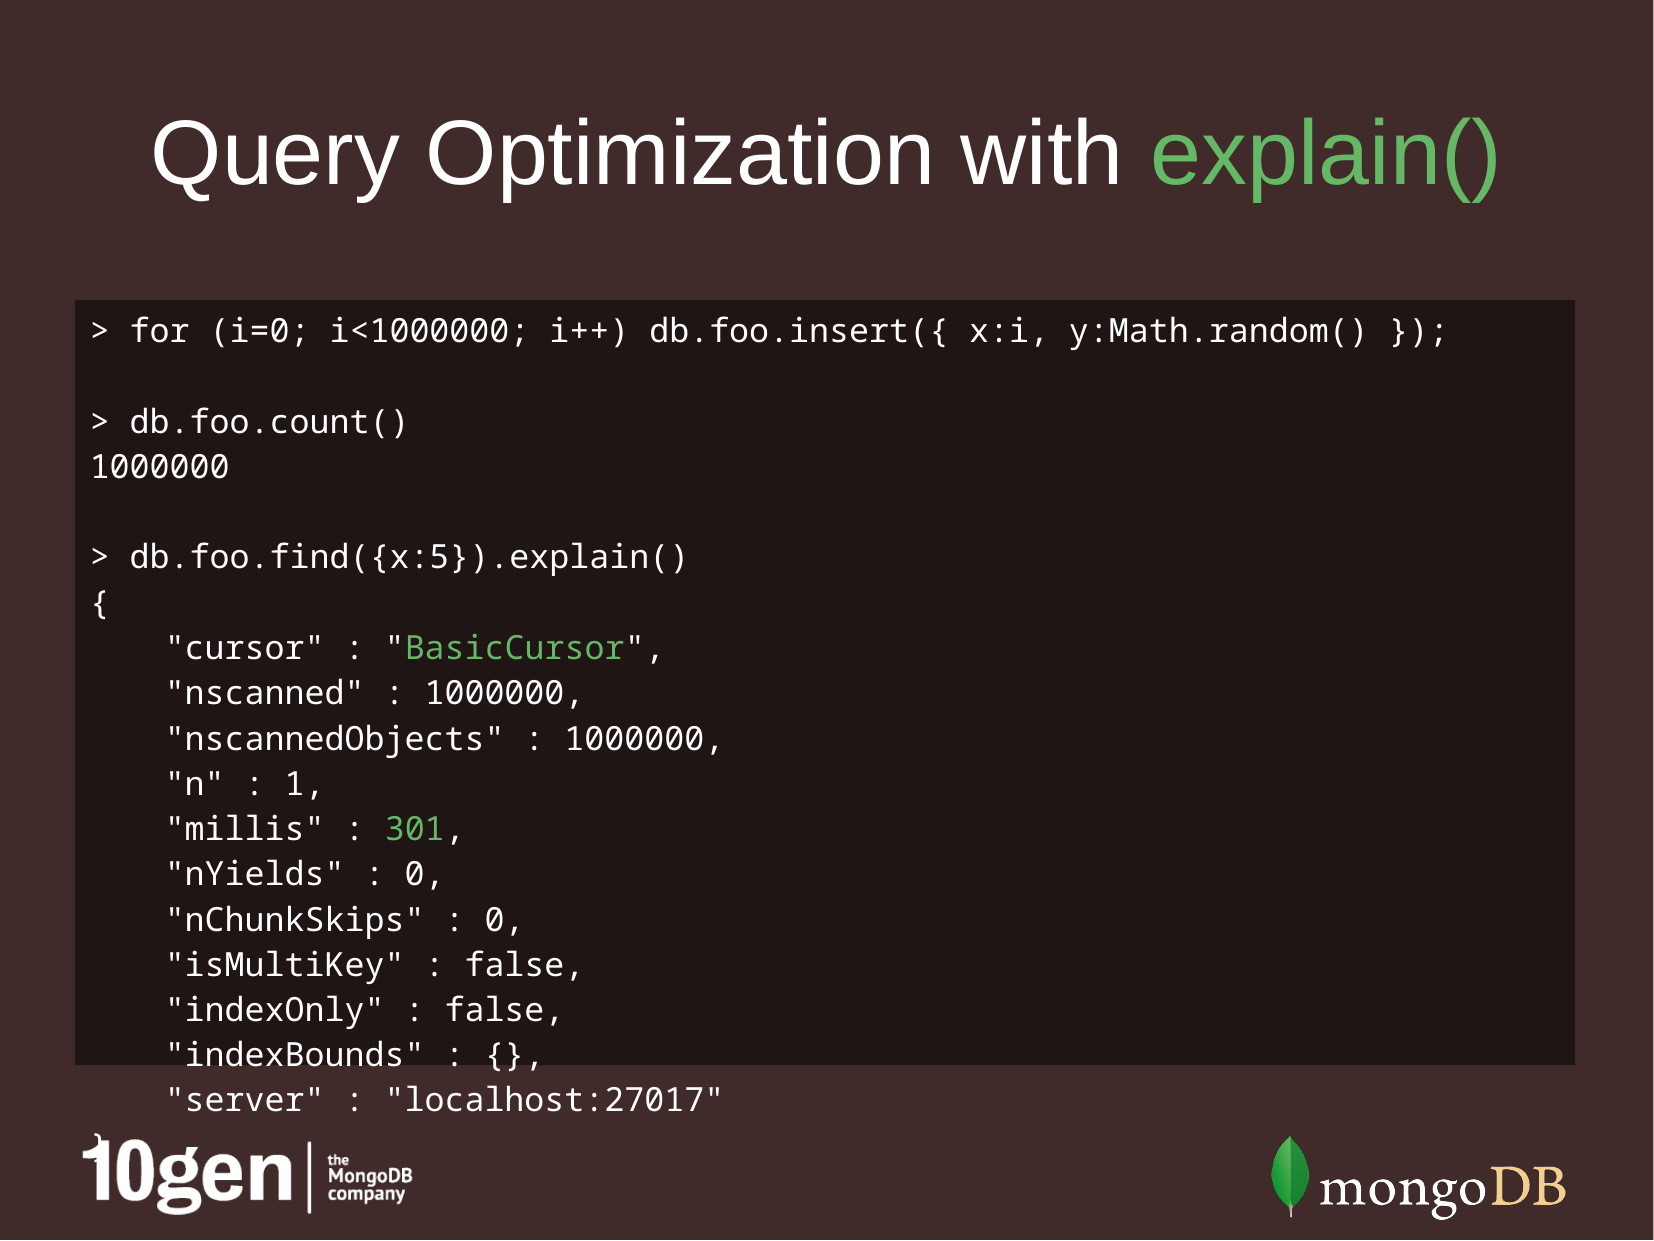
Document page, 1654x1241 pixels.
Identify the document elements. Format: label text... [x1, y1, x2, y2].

text_box > for (i=0; i<1000000; i++) db.foo.insert({ x:i, y:Math.random() }); > db.foo.count() 1000000 > db.foo.find({x:5}).explain() { "cursor" : "BasicCursor", "nscanned" : 1000000, "nscannedObjects" : 1000000, "n" : 1, "millis" : 301, "nYields" : 0, "nChunkSkips" : 0, "isMultiKey" : false, "indexOnly" : false, "indexBounds" : {}, "server" : "localhost:27017" } [75, 300, 1576, 1066]
picture [82, 1139, 413, 1215]
picture [1260, 1124, 1576, 1230]
title Query Optimization with explain() [82, 49, 1571, 257]
